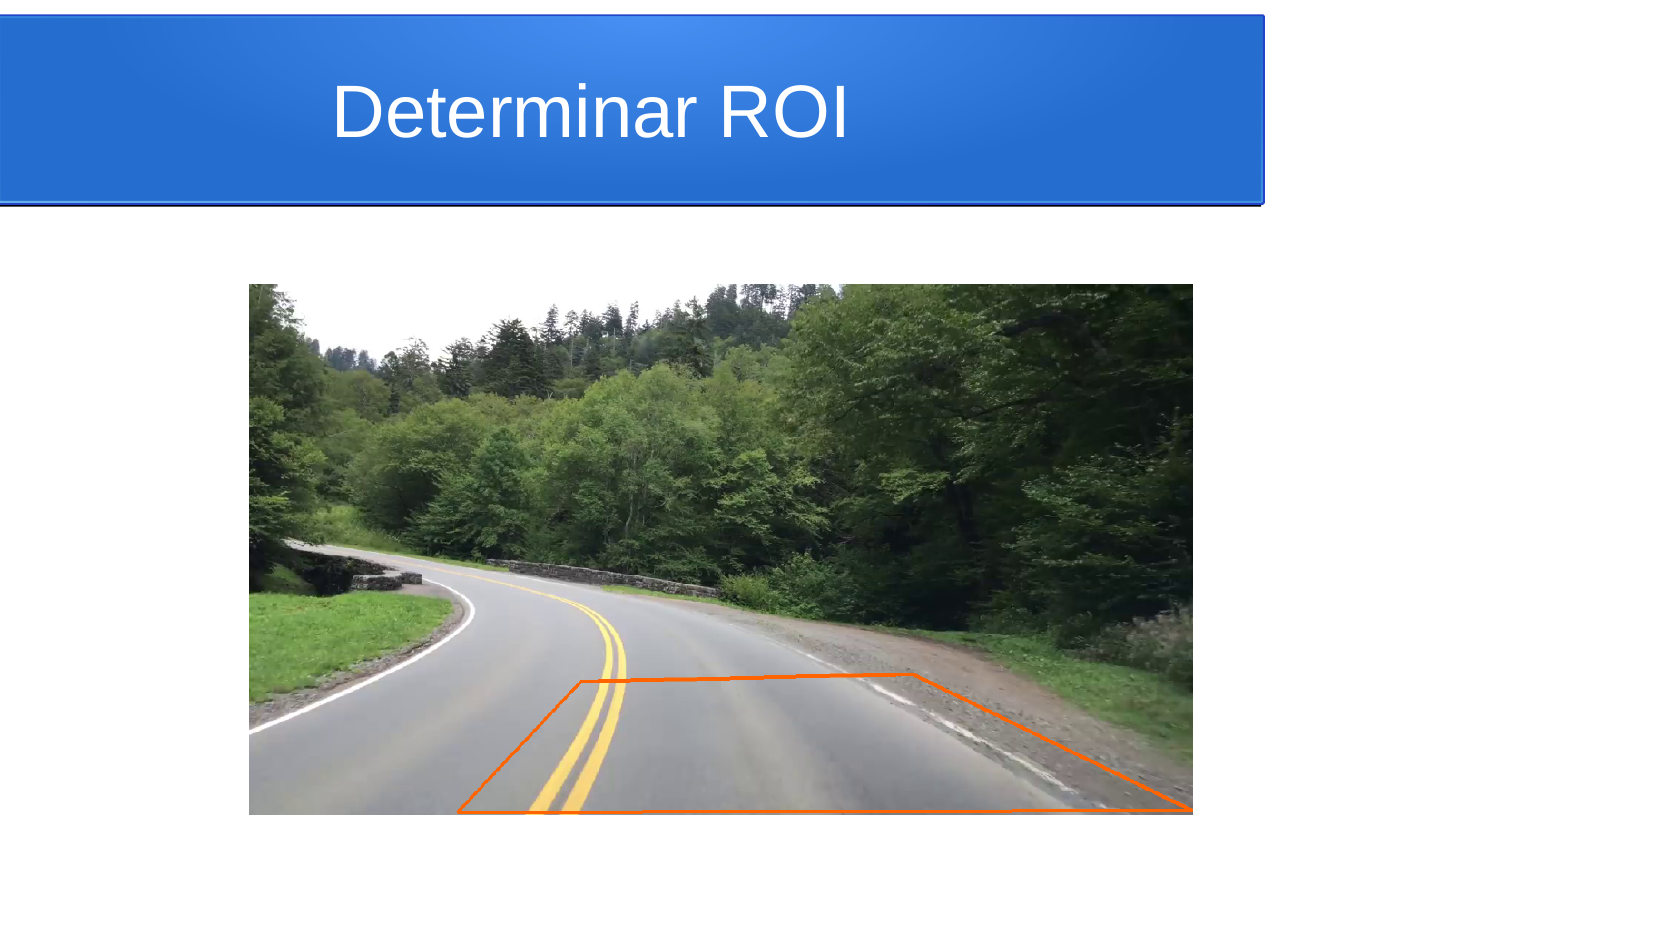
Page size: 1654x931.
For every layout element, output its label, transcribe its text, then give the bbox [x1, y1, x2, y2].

title Determinar ROI [82, 35, 1235, 189]
picture [249, 284, 1193, 815]
